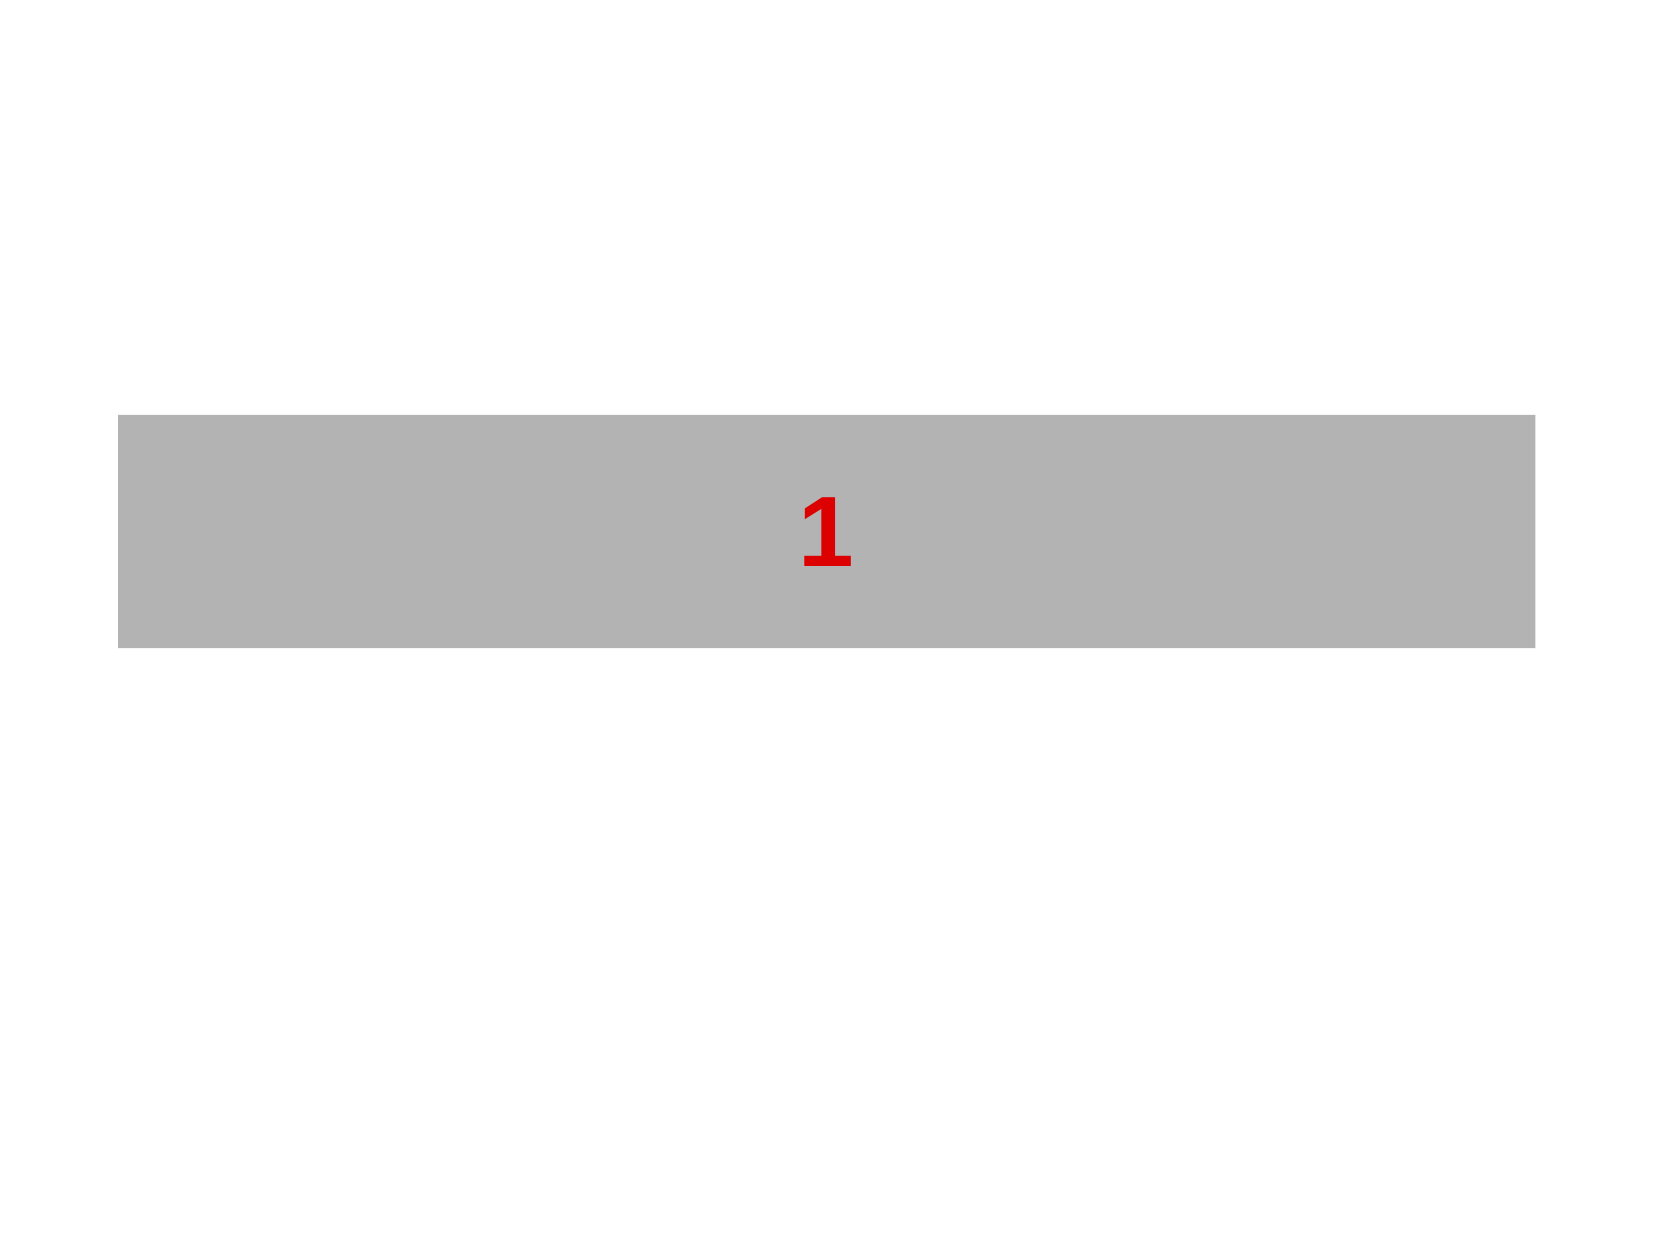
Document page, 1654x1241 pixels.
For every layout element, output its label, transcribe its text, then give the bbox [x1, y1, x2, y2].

text_box 1 [118, 414, 1536, 649]
